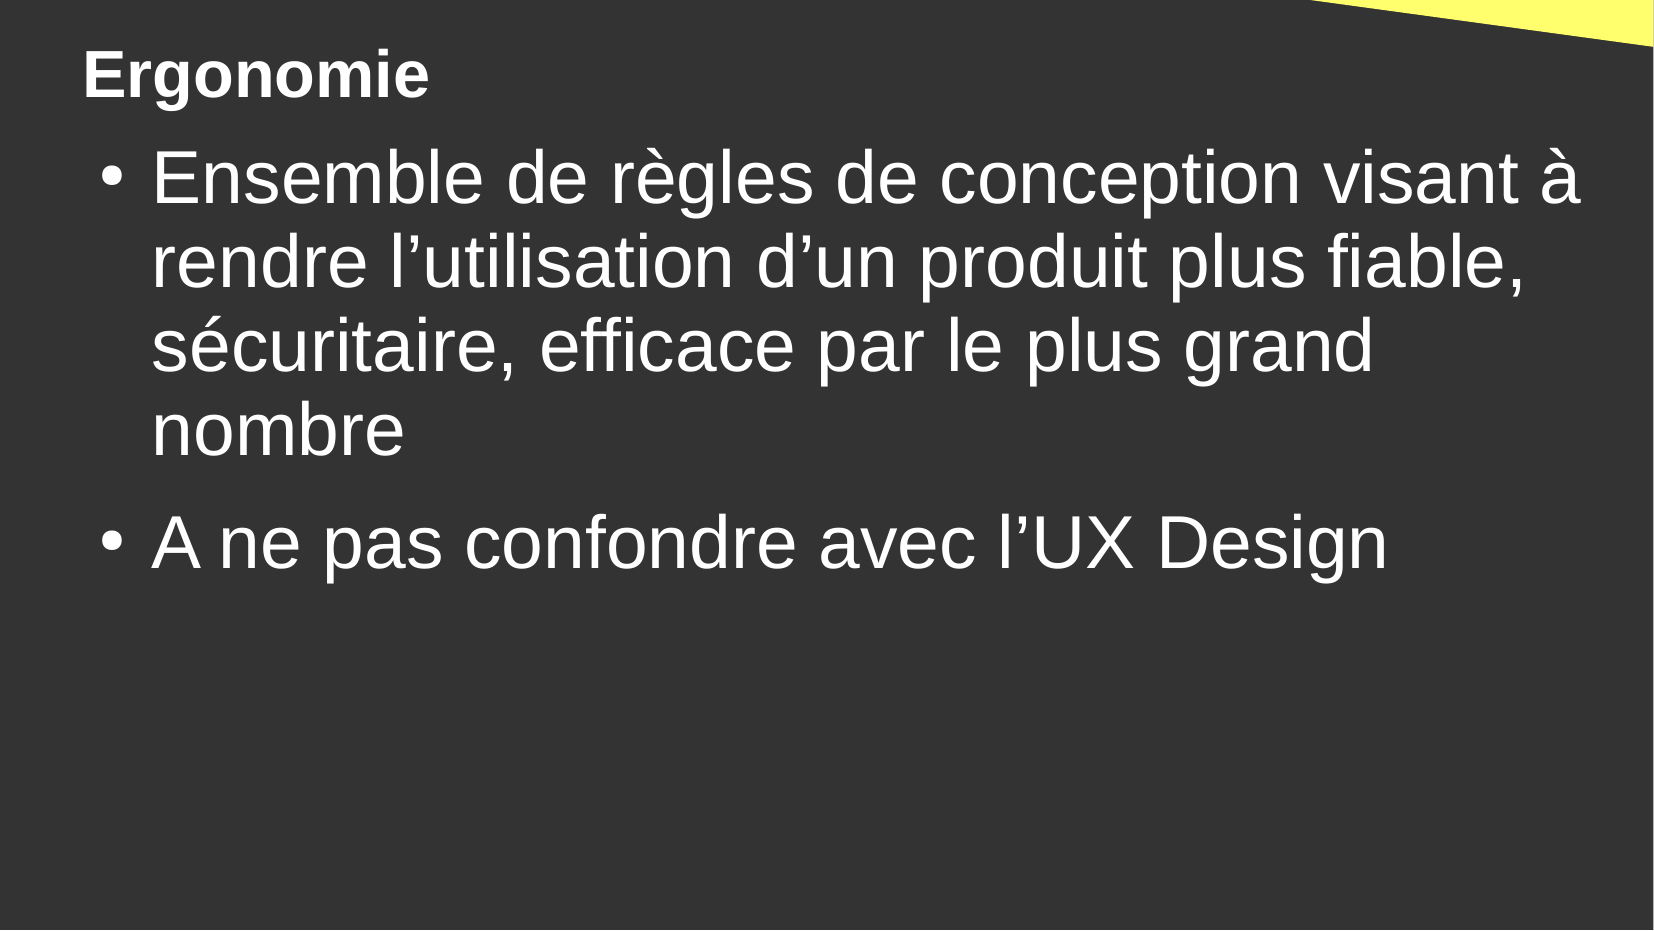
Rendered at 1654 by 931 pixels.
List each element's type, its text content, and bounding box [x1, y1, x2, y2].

title Ergonomie [82, 37, 1571, 114]
list Ensemble de règles de conception visant à rendre l’utilisation d’un produit plus fiable, sécuritaire, efficace par le plus grand nombre A ne pas confondre avec l’UX Design [80, 135, 1620, 851]
text_box [1310, 0, 1654, 47]
